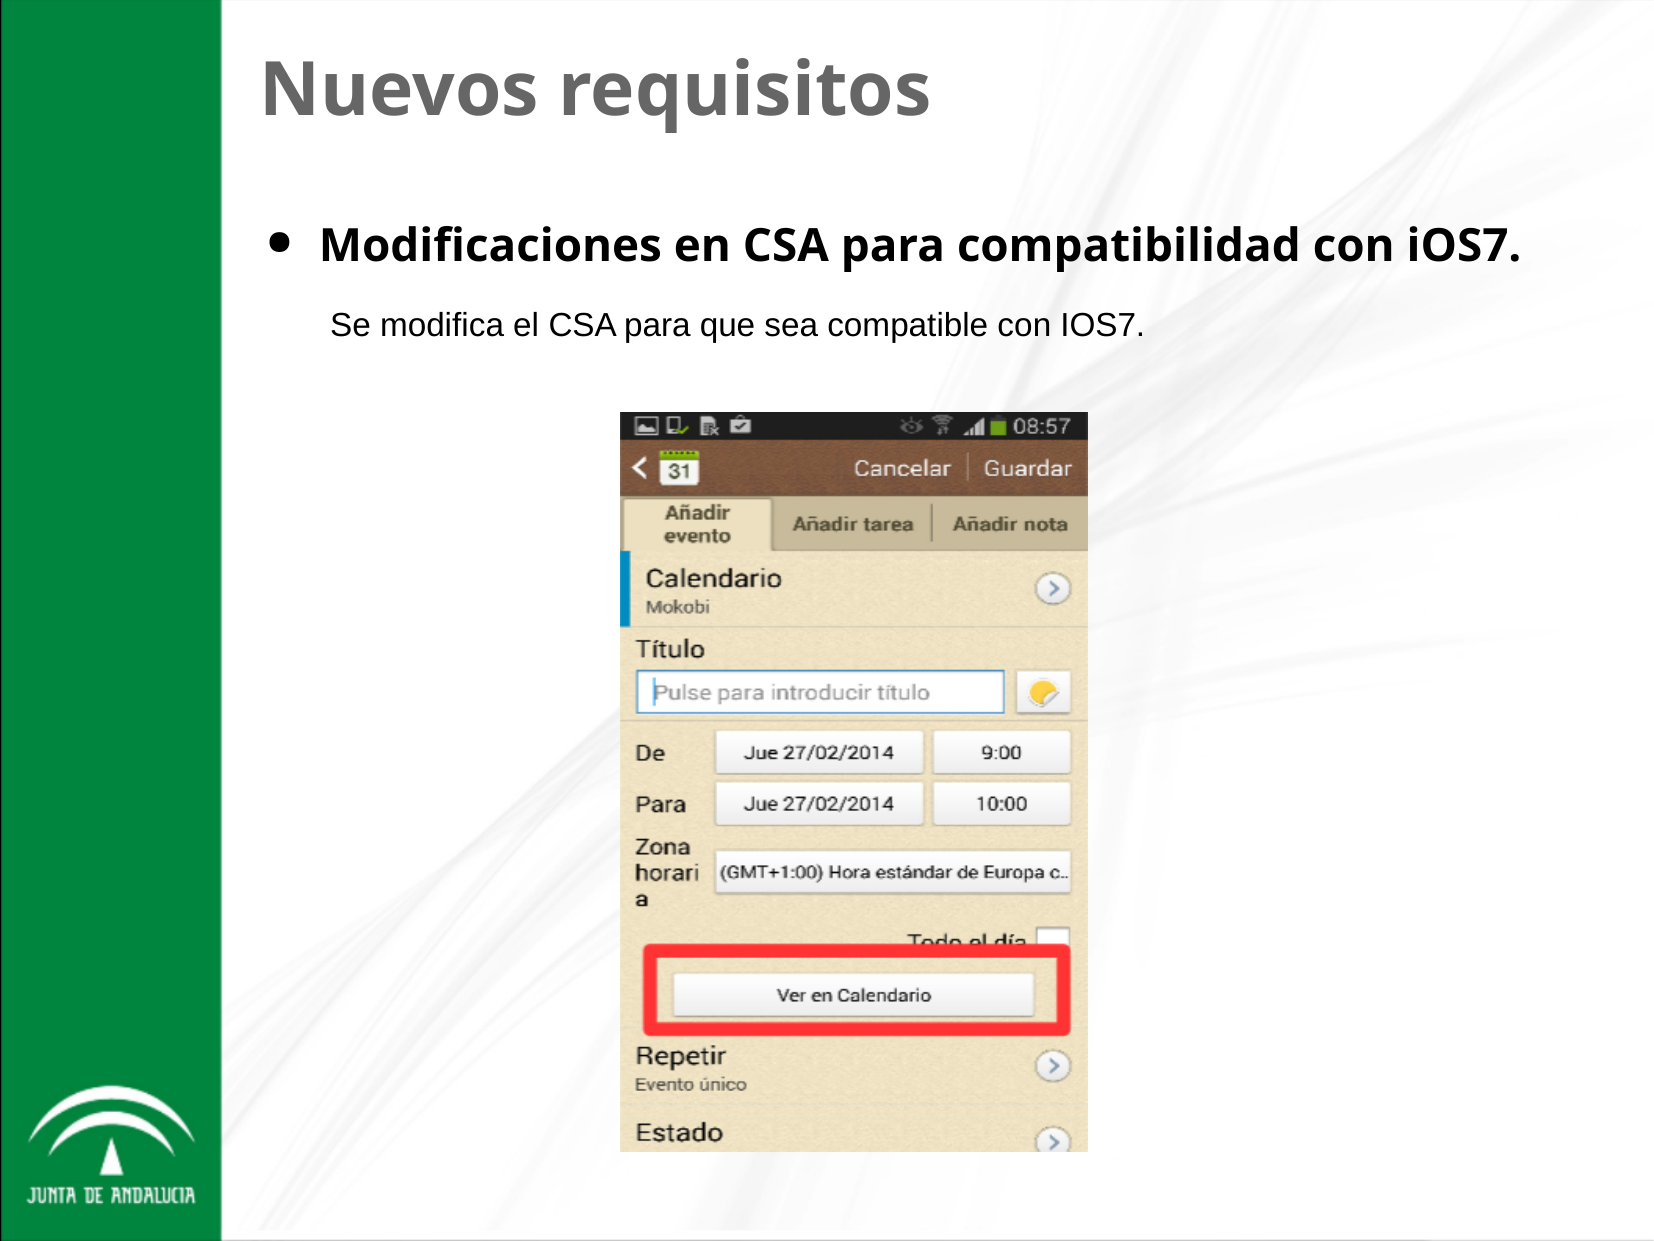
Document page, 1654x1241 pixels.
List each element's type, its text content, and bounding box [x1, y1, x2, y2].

list Modificaciones en CSA para compatibilidad con iOS7. Se modifica el CSA para que sea compatible con IOS7. [248, 212, 1565, 1193]
title Nuevos requisitos [259, 37, 1577, 136]
picture [0, 0, 1654, 1241]
